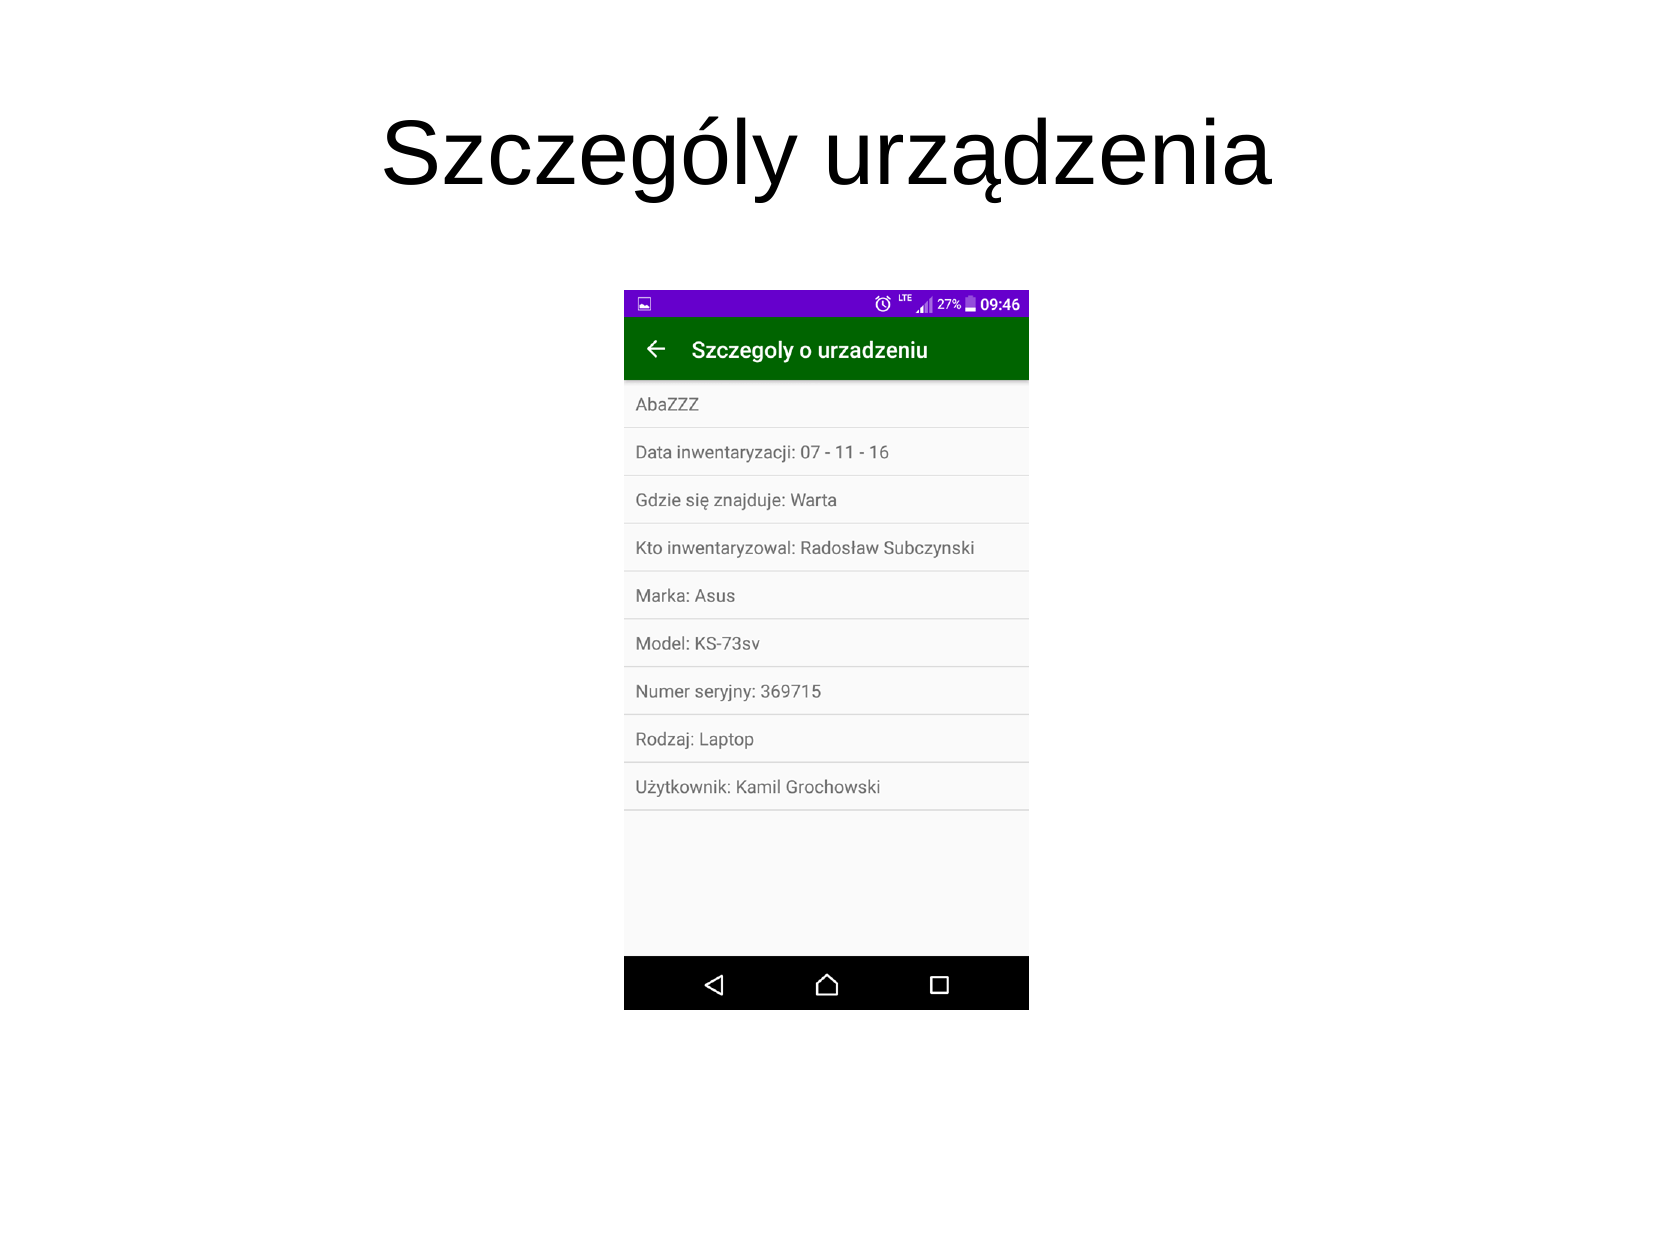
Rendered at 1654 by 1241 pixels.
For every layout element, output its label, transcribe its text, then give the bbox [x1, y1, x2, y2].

title Szczególy urządzenia [82, 49, 1571, 257]
picture [624, 290, 1029, 1010]
